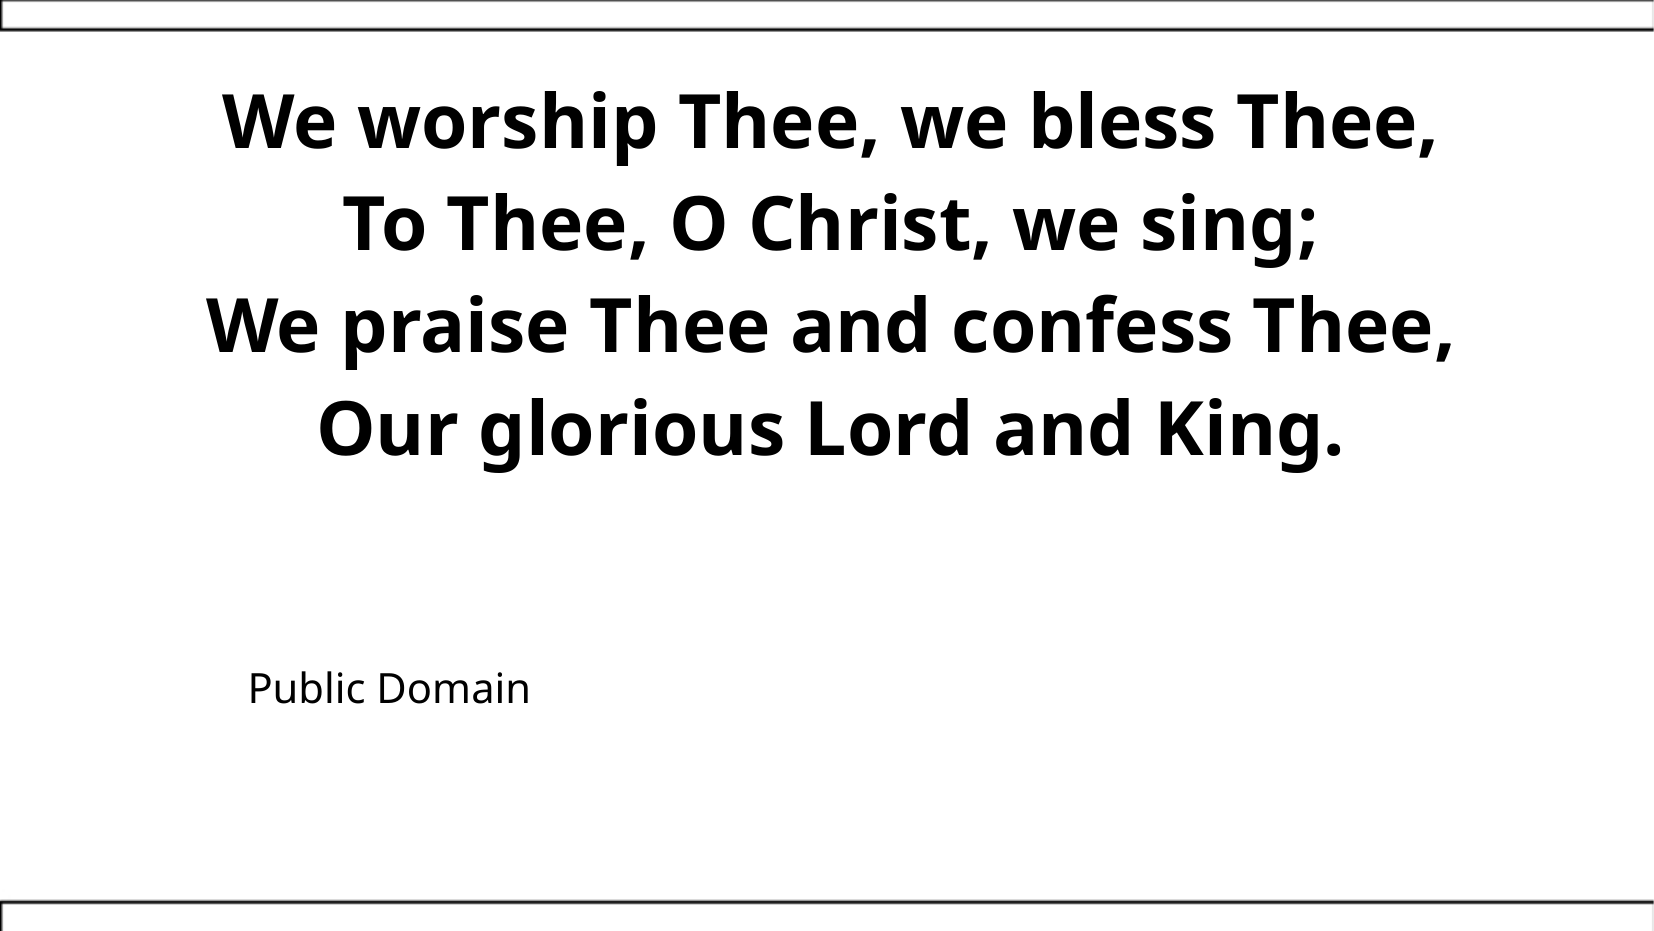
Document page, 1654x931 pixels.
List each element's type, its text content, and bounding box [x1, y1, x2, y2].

text_box We worship Thee, we bless Thee, To Thee, O Christ, we sing; We praise Thee and confess Thee, Our glorious Lord and King. Public Domain [105, 60, 1558, 708]
picture [0, 0, 1654, 931]
